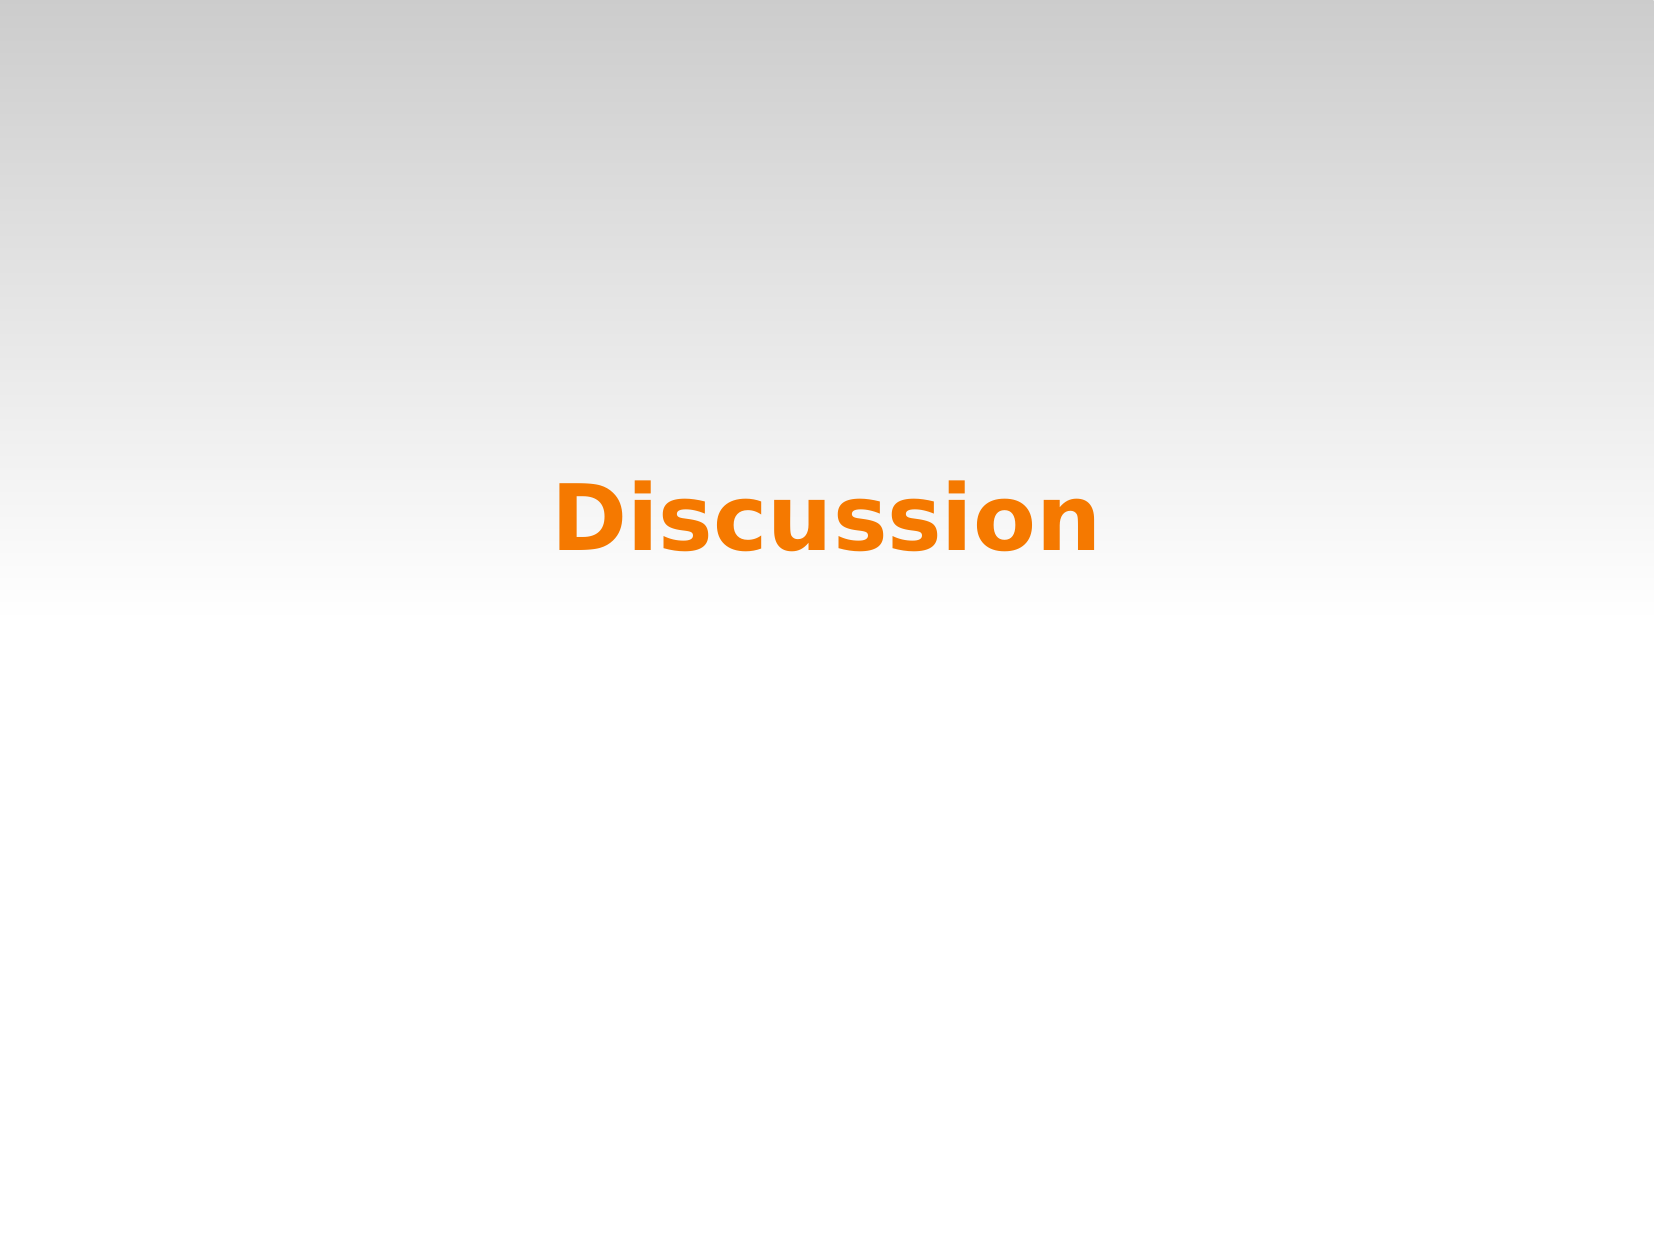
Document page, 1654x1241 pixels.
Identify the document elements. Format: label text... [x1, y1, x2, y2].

title Discussion [82, 415, 1571, 623]
